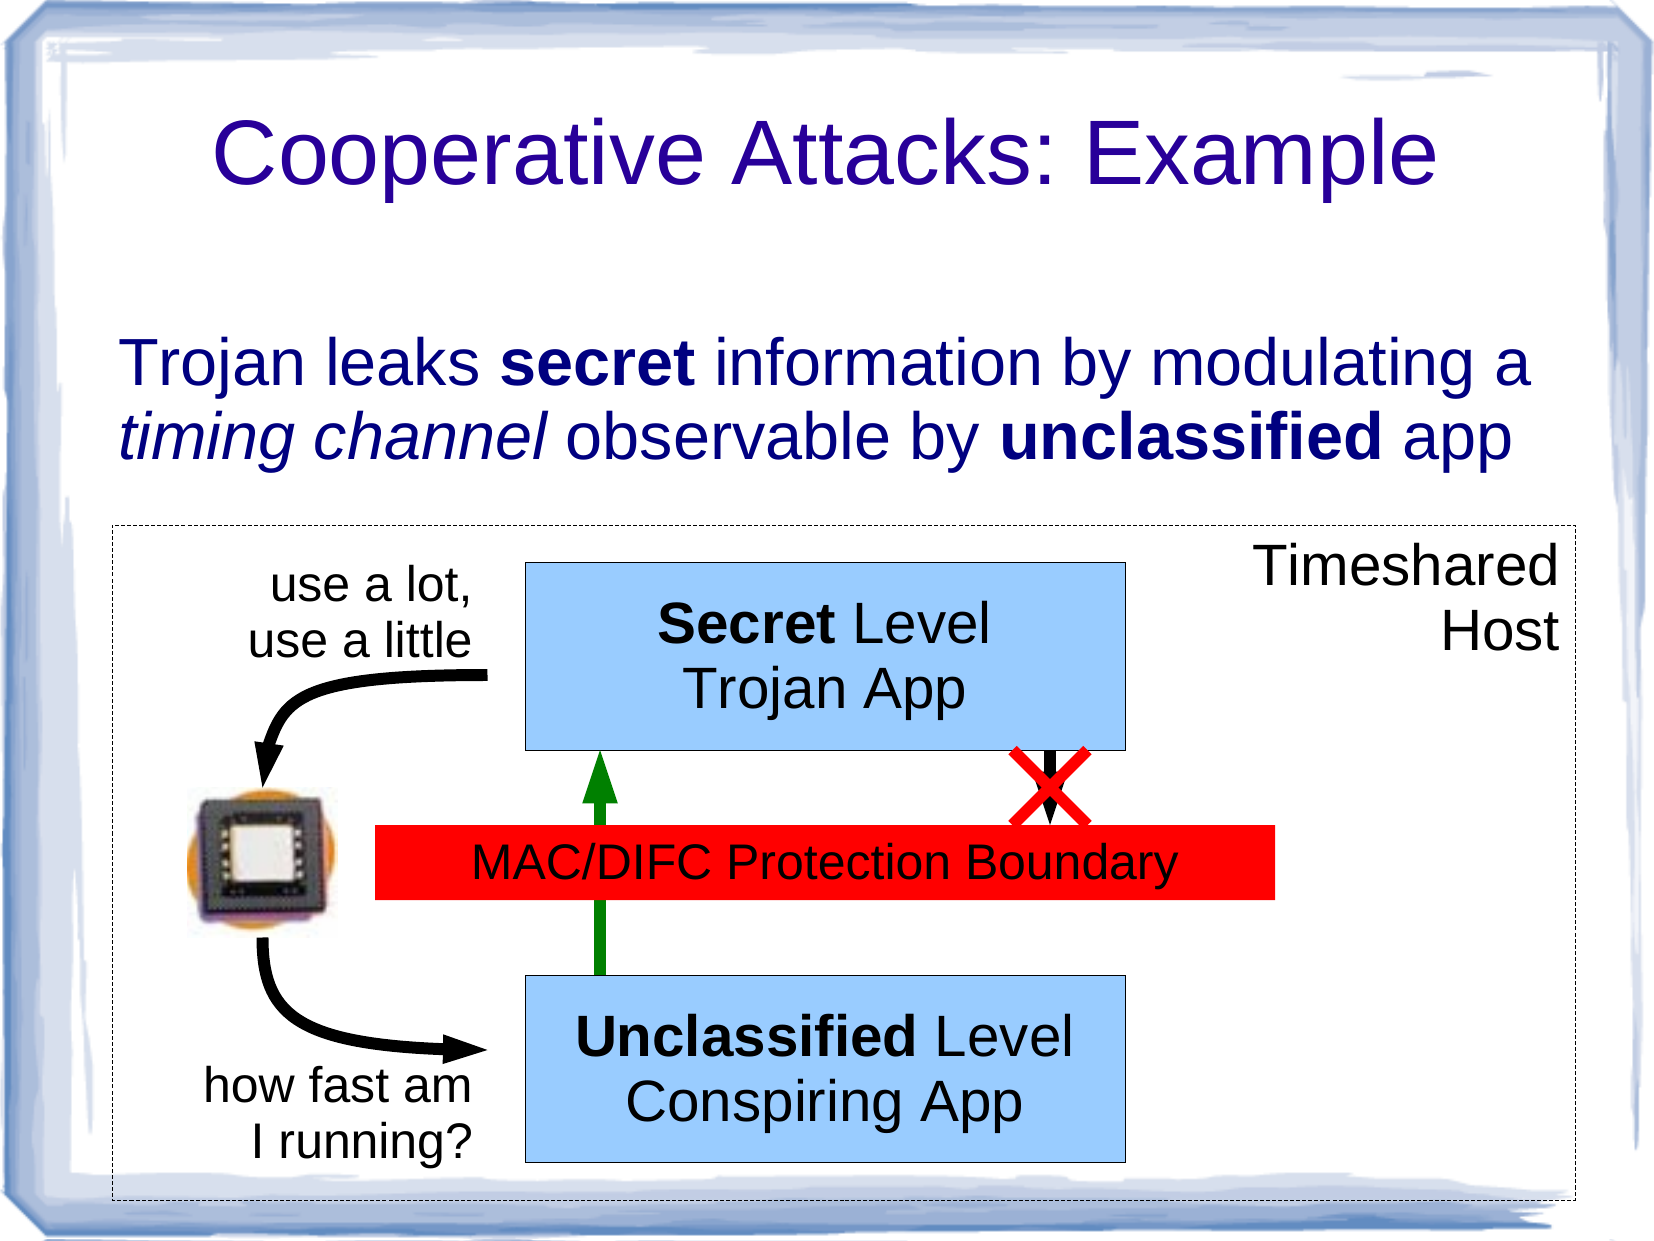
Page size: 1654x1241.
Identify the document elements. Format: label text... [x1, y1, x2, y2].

text_box Timeshared Host [1200, 525, 1576, 670]
text_box MAC/DIFC Protection Boundary [375, 825, 1276, 901]
text_box use a lot, use a little [150, 548, 488, 676]
title Cooperative Attacks: Example [82, 49, 1571, 257]
text_box Secret Level Trojan App [525, 562, 1126, 751]
list Trojan leaks secret information by modulating a timing channel observable by unclassified app [118, 324, 1571, 488]
text_box Unclassified Level Conspiring App [525, 975, 1126, 1163]
picture [0, 0, 1654, 1241]
text_box how fast am I running? [150, 1050, 488, 1177]
